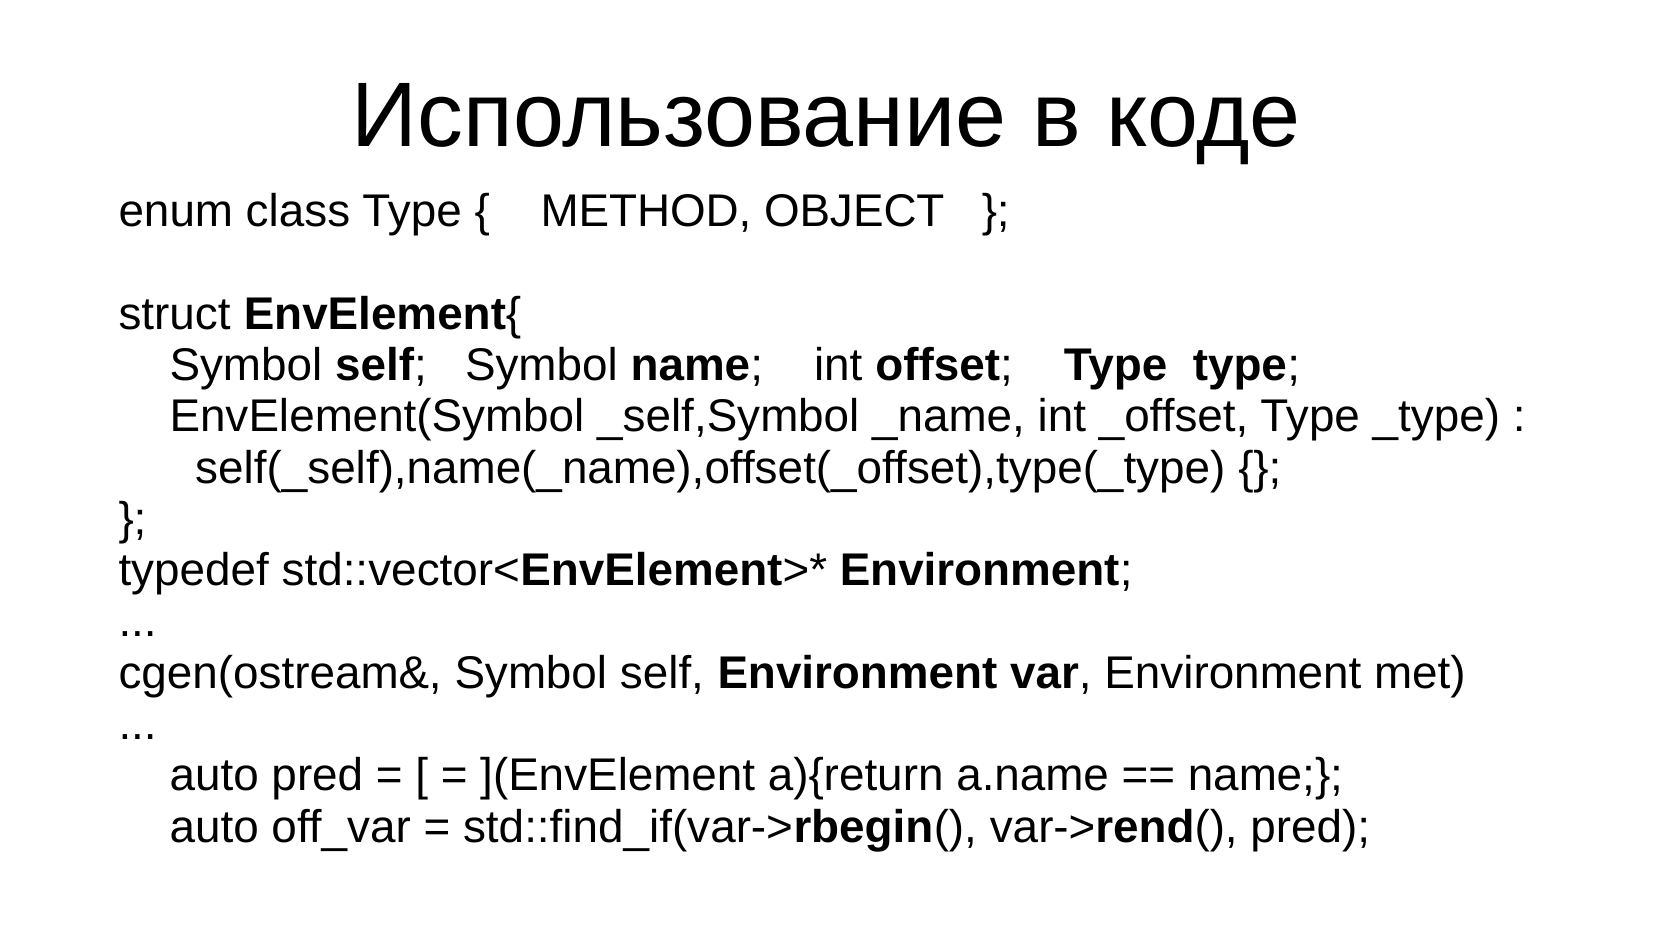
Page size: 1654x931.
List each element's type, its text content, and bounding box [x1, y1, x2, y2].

title Использование в коде [82, 37, 1571, 193]
text_box enum class Type { METHOD, OBJECT }; struct EnvElement{ Symbol self; Symbol name; int offset; Type type; EnvElement(Symbol _self,Symbol _name, int _offset, Type _type) : self(_self),name(_name),offset(_offset),type(_type) {}; }; typedef std::vector<EnvElement>* Environment; ... cgen(ostream&, Symbol self, Environment var, Environment met) ... auto pred = [ = ](EnvElement a){return a.name == name;}; auto off_var = std::find_if(var->rbegin(), var->rend(), pred); [103, 177, 1576, 860]
